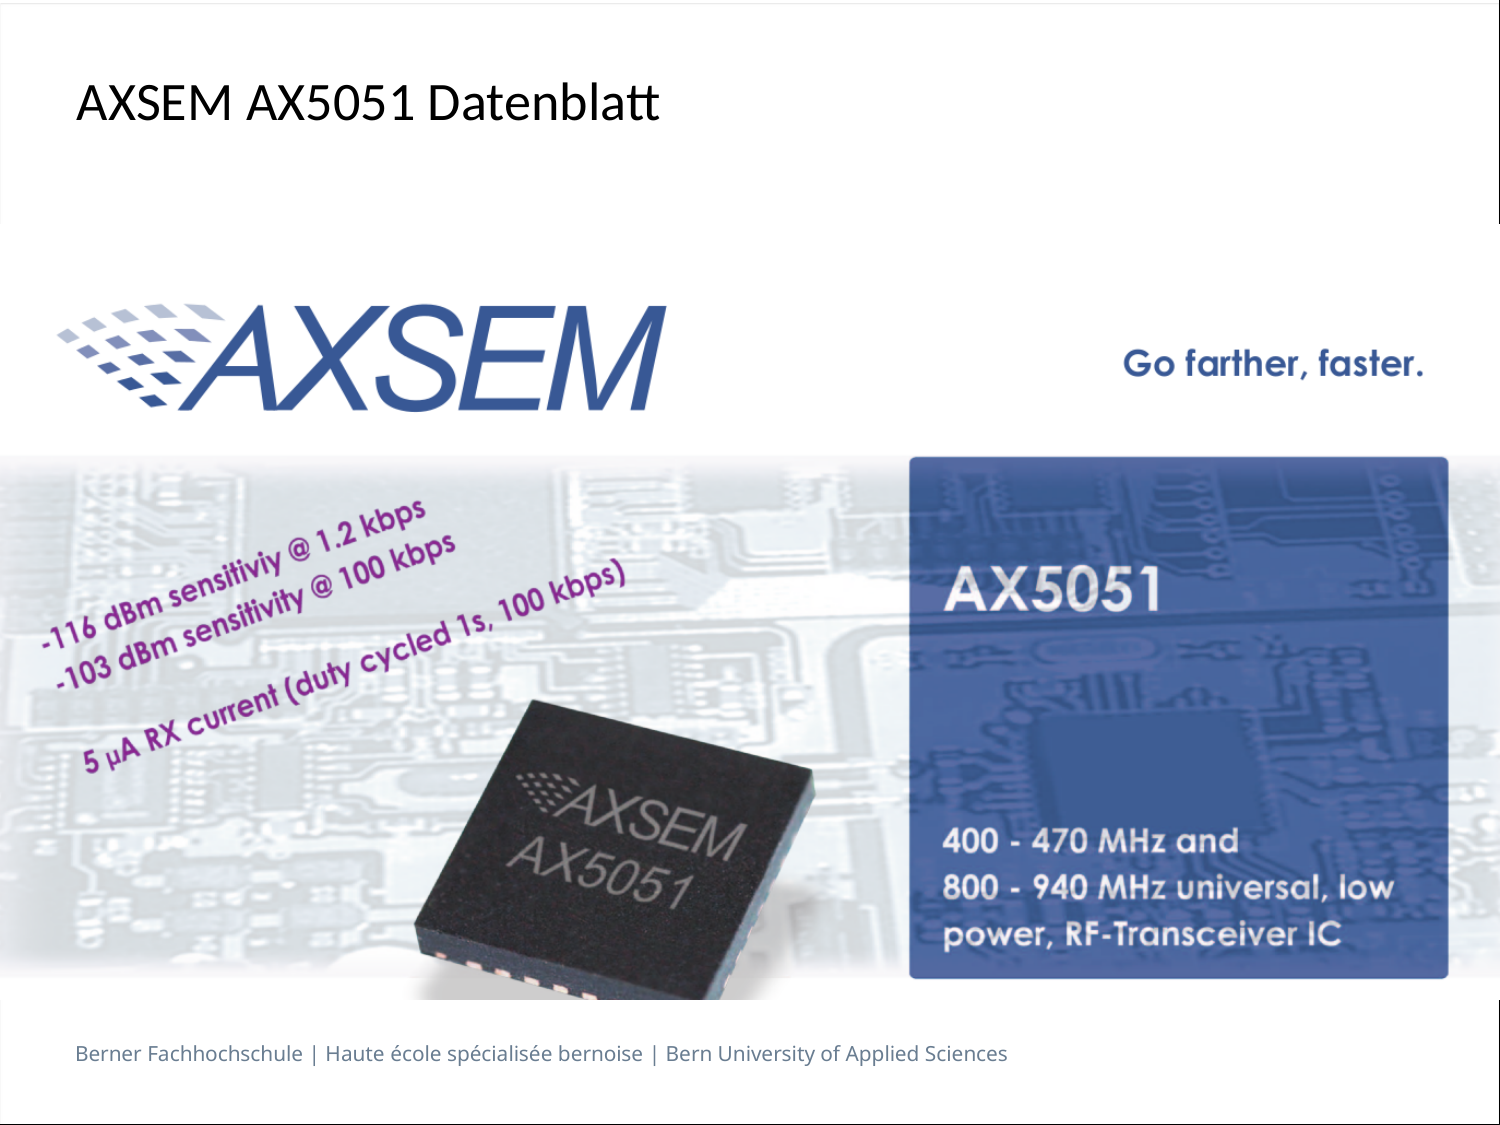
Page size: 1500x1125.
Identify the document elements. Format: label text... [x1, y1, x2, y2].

title AXSEM AX5051 Datenblatt [76, 59, 1406, 148]
subtitle [76, 1000, 1406, 1004]
picture [0, 224, 1500, 1000]
